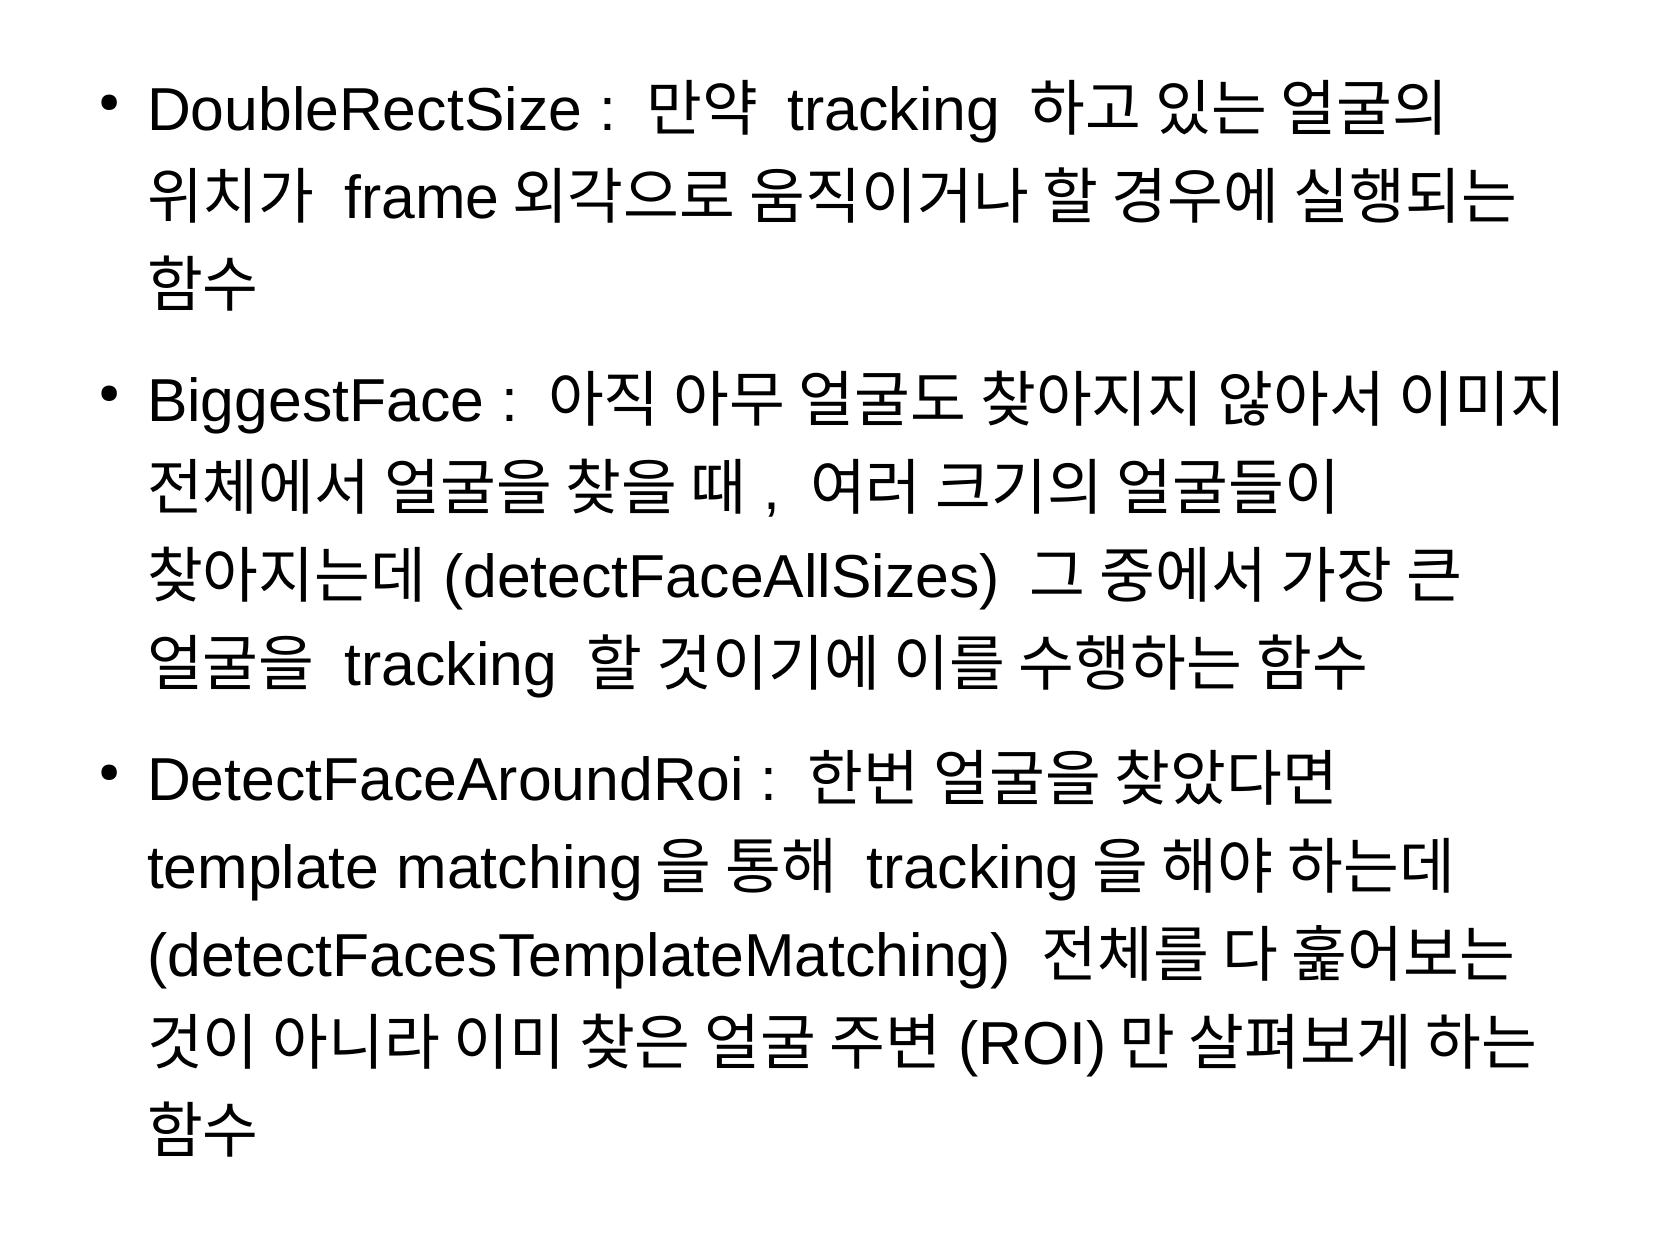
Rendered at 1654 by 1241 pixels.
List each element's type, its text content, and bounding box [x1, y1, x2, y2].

list DoubleRectSize : 만약 tracking 하고 있는 얼굴의 위치가 frame외각으로 움직이거나 할 경우에 실행되는 함수 BiggestFace : 아직 아무 얼굴도 찾아지지 않아서 이미지 전체에서 얼굴을 찾을 때, 여러 크기의 얼굴들이 찾아지는데(detectFaceAllSizes) 그 중에서 가장 큰 얼굴을 tracking 할 것이기에 이를 수행하는 함수 DetectFaceAroundRoi : 한번 얼굴을 찾았다면 template matching을 통해 tracking을 해야 하는데(detectFacesTemplateMatching) 전체를 다 훑어보는 것이 아니라 이미 찾은 얼굴 주변(ROI)만 살펴보게 하는 함수 [82, 60, 1571, 1171]
